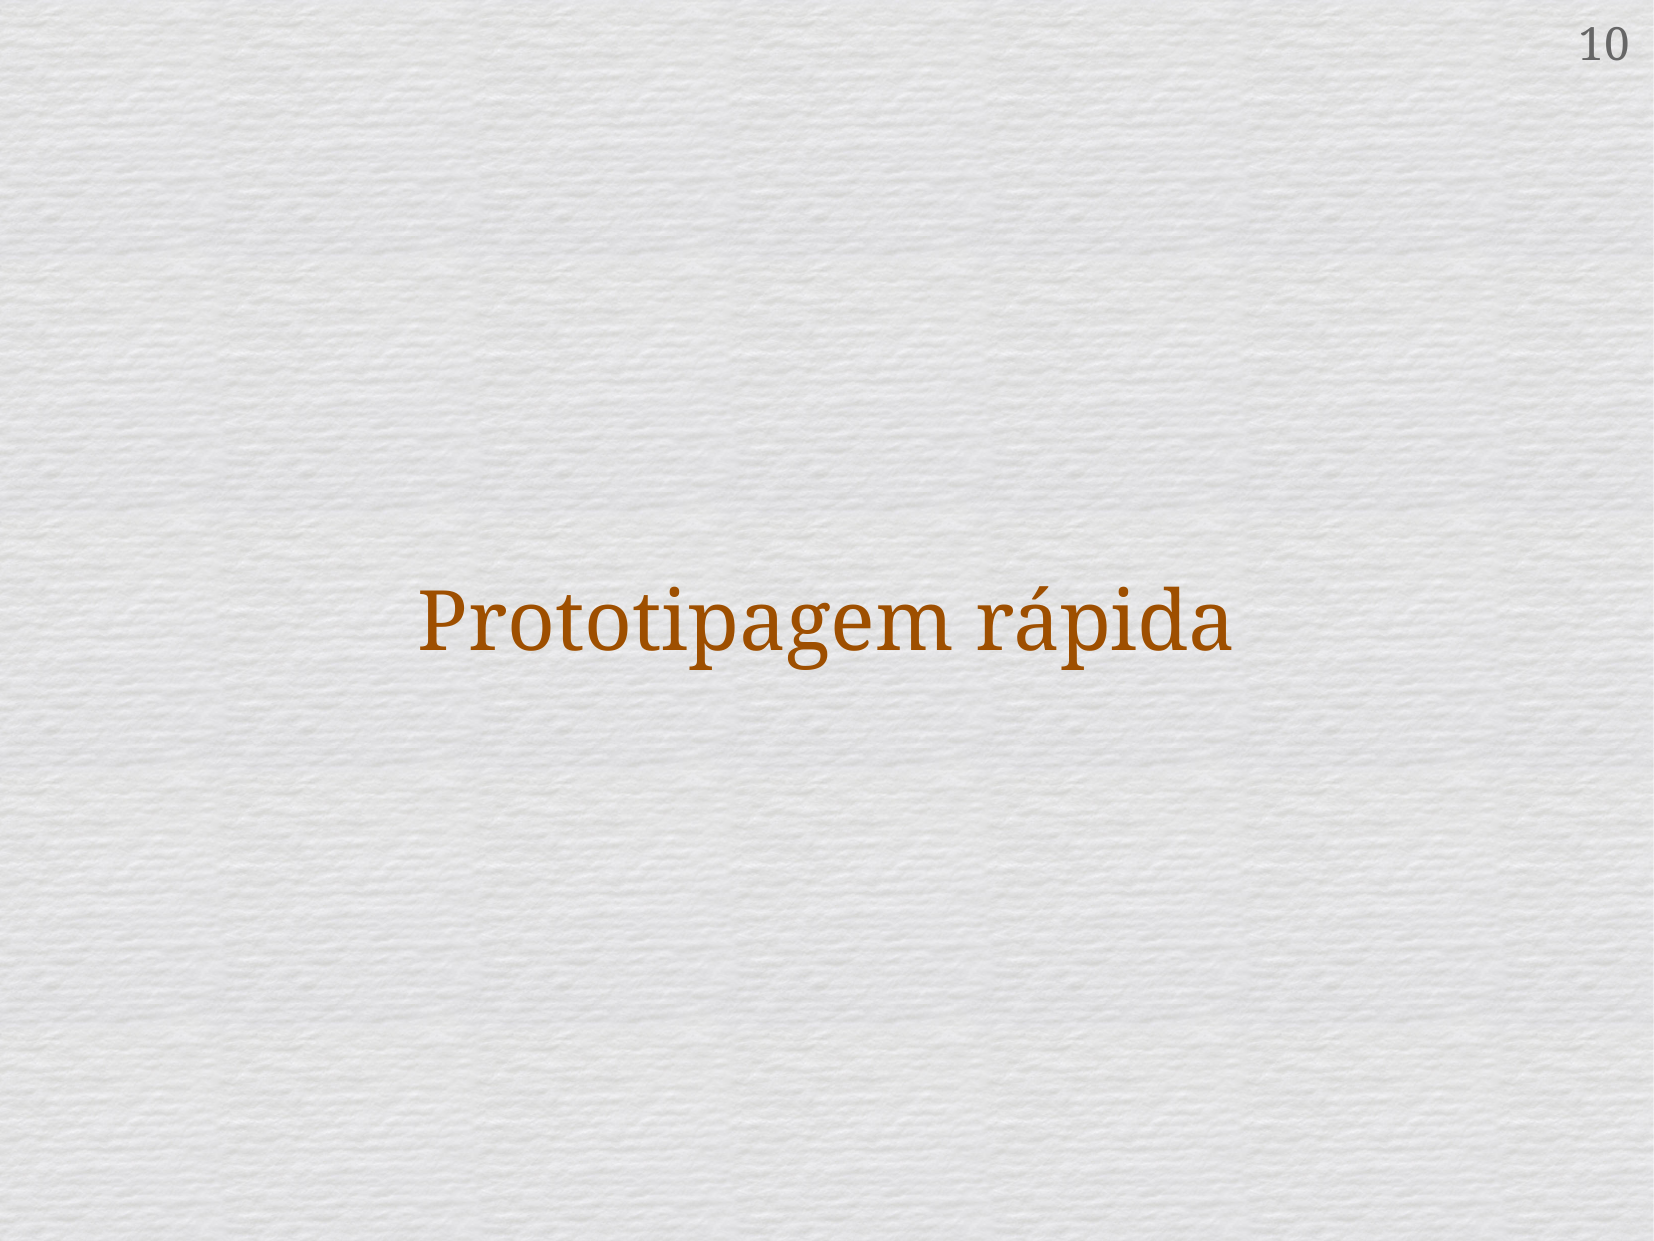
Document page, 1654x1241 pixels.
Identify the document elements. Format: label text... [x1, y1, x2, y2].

title Prototipagem rápida [59, 568, 1595, 672]
picture [0, 0, 1654, 1241]
